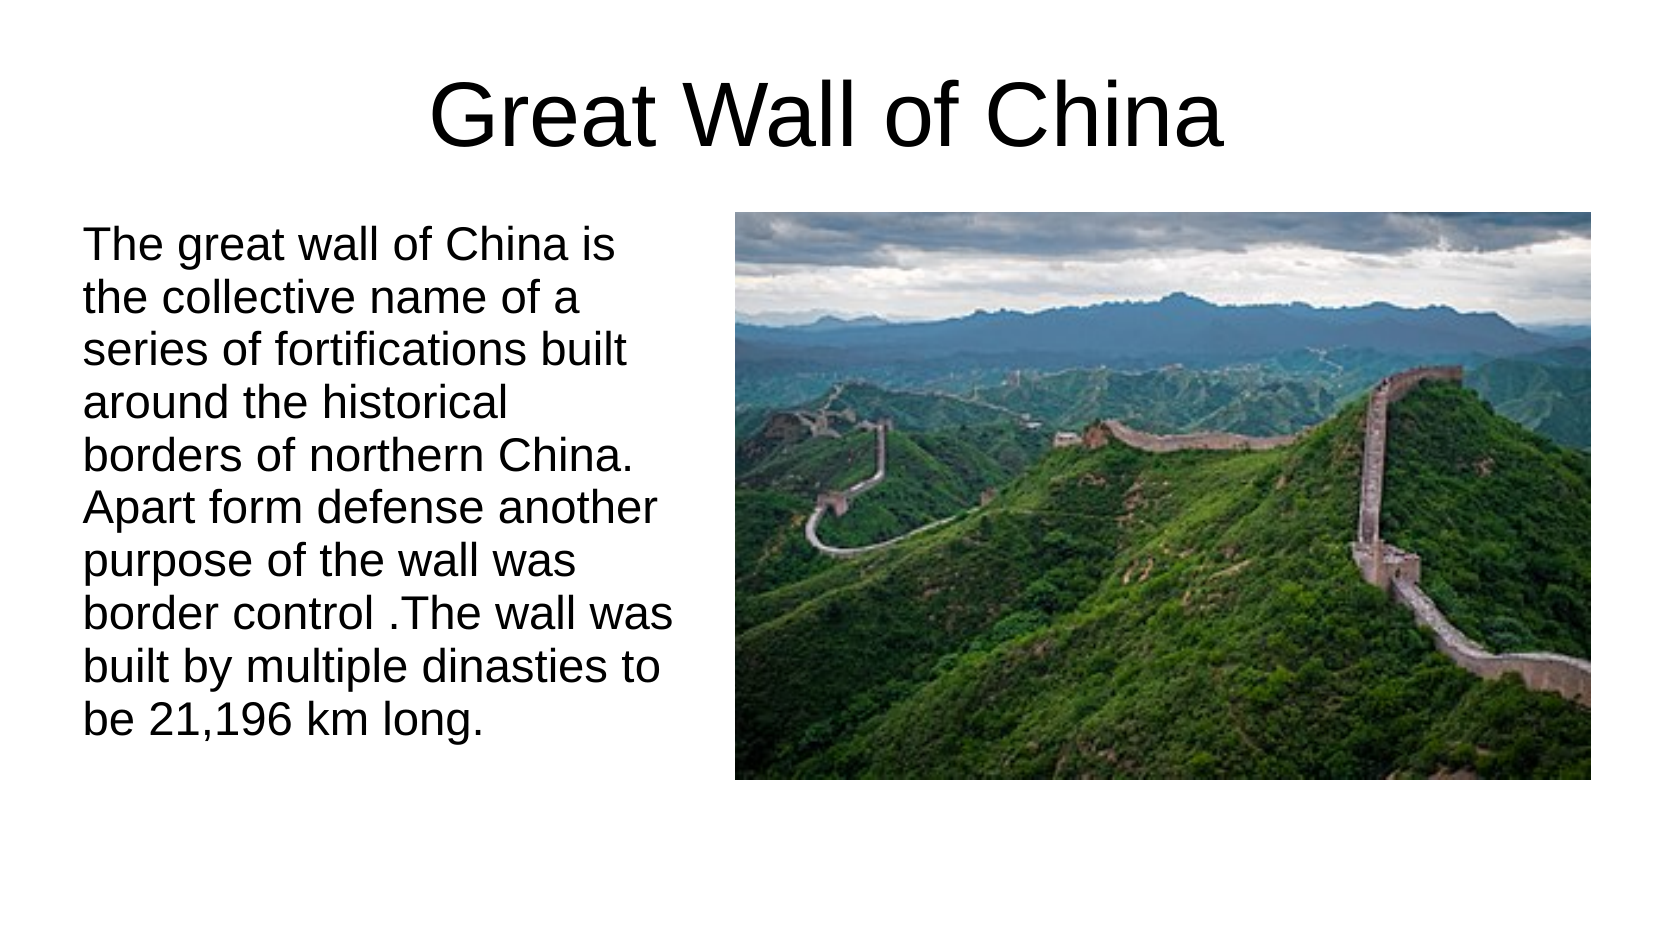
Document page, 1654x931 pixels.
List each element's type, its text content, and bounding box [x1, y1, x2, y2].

picture [735, 212, 1591, 781]
list The great wall of China is the collective name of a series of fortifications built around the historical borders of northern China. Apart form defense another purpose of the wall was border control .The wall was built by multiple dinasties to be 21,196 km long. [82, 217, 676, 758]
title Great Wall of China [82, 37, 1571, 193]
